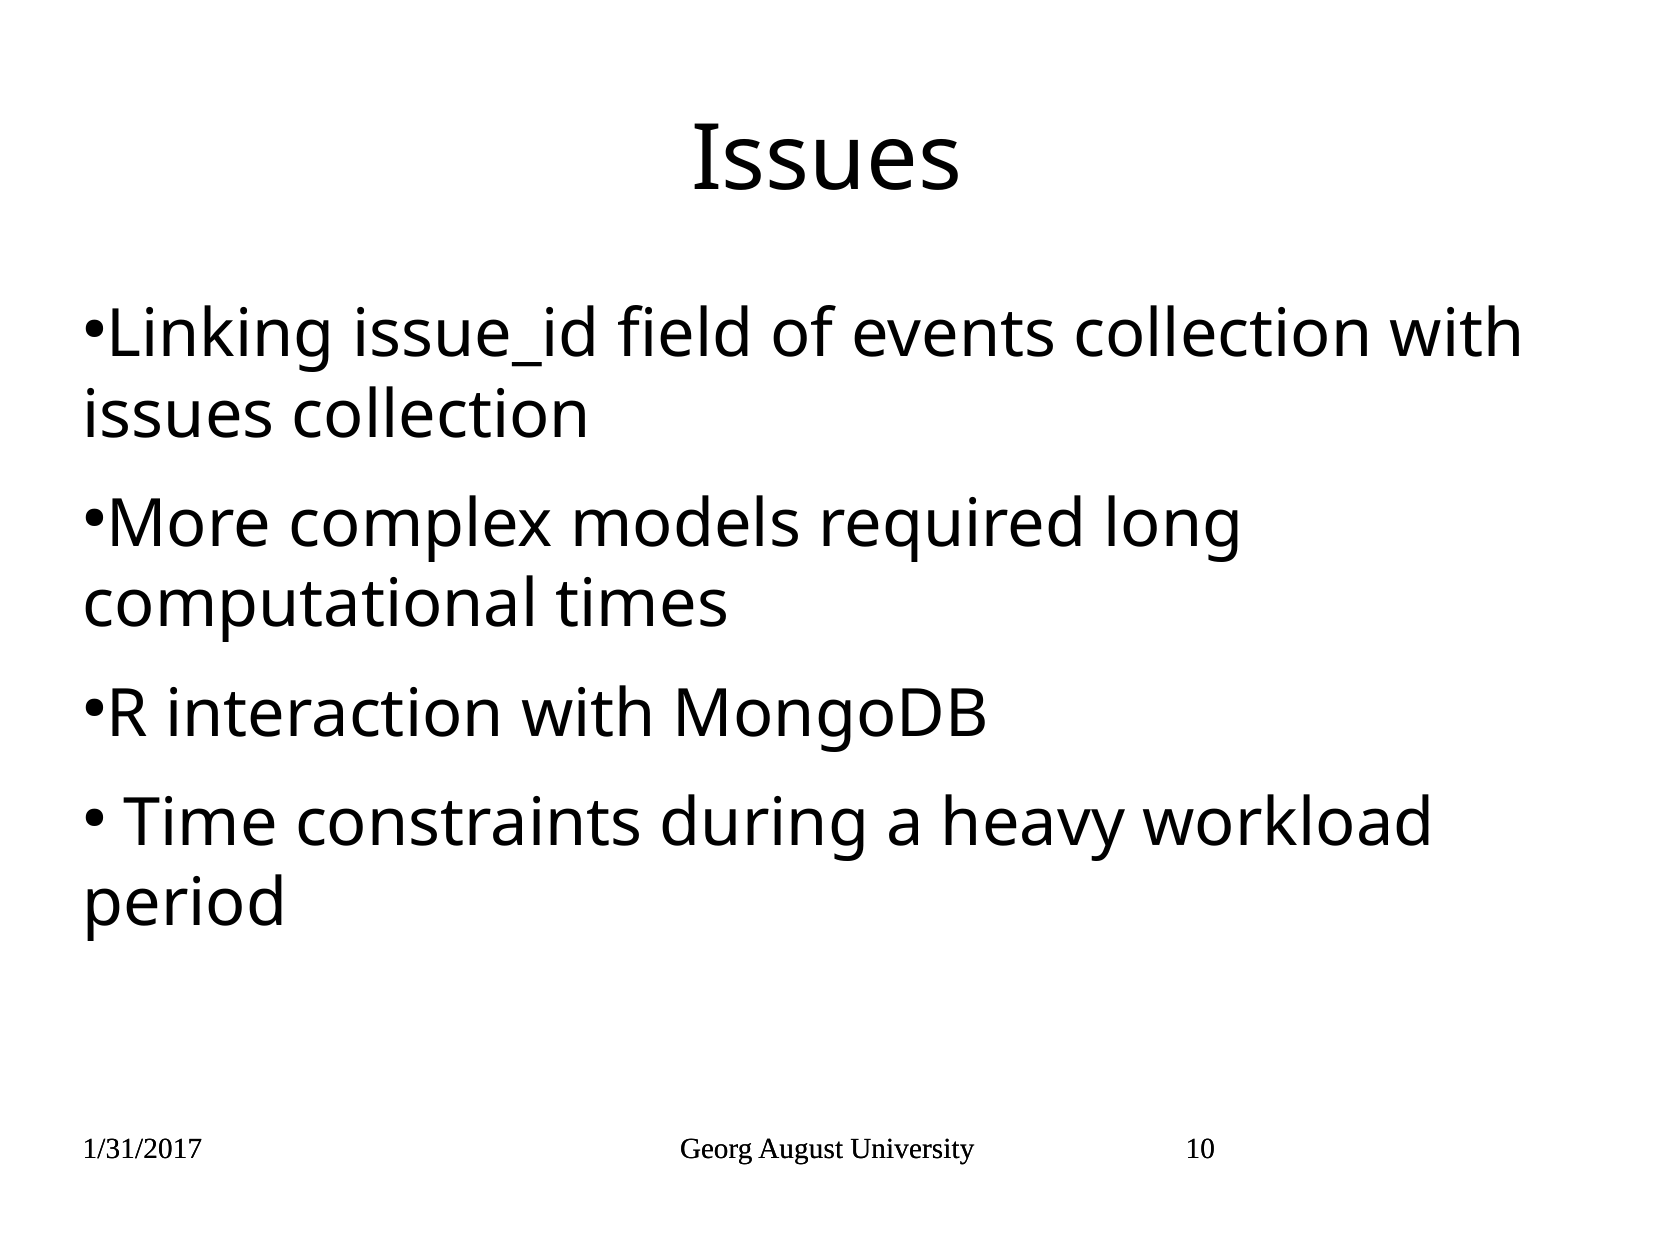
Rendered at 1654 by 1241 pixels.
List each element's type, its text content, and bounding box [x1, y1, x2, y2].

title Issues [82, 49, 1571, 257]
list Linking issue_id field of events collection with issues collection More complex models required long computational times R interaction with MongoDB Time constraints during a heavy workload period [82, 290, 1571, 1010]
text_box [1185, 1129, 1571, 1216]
text_box 1/31/2017 [82, 1129, 468, 1216]
text_box Georg August University [565, 1129, 1090, 1216]
